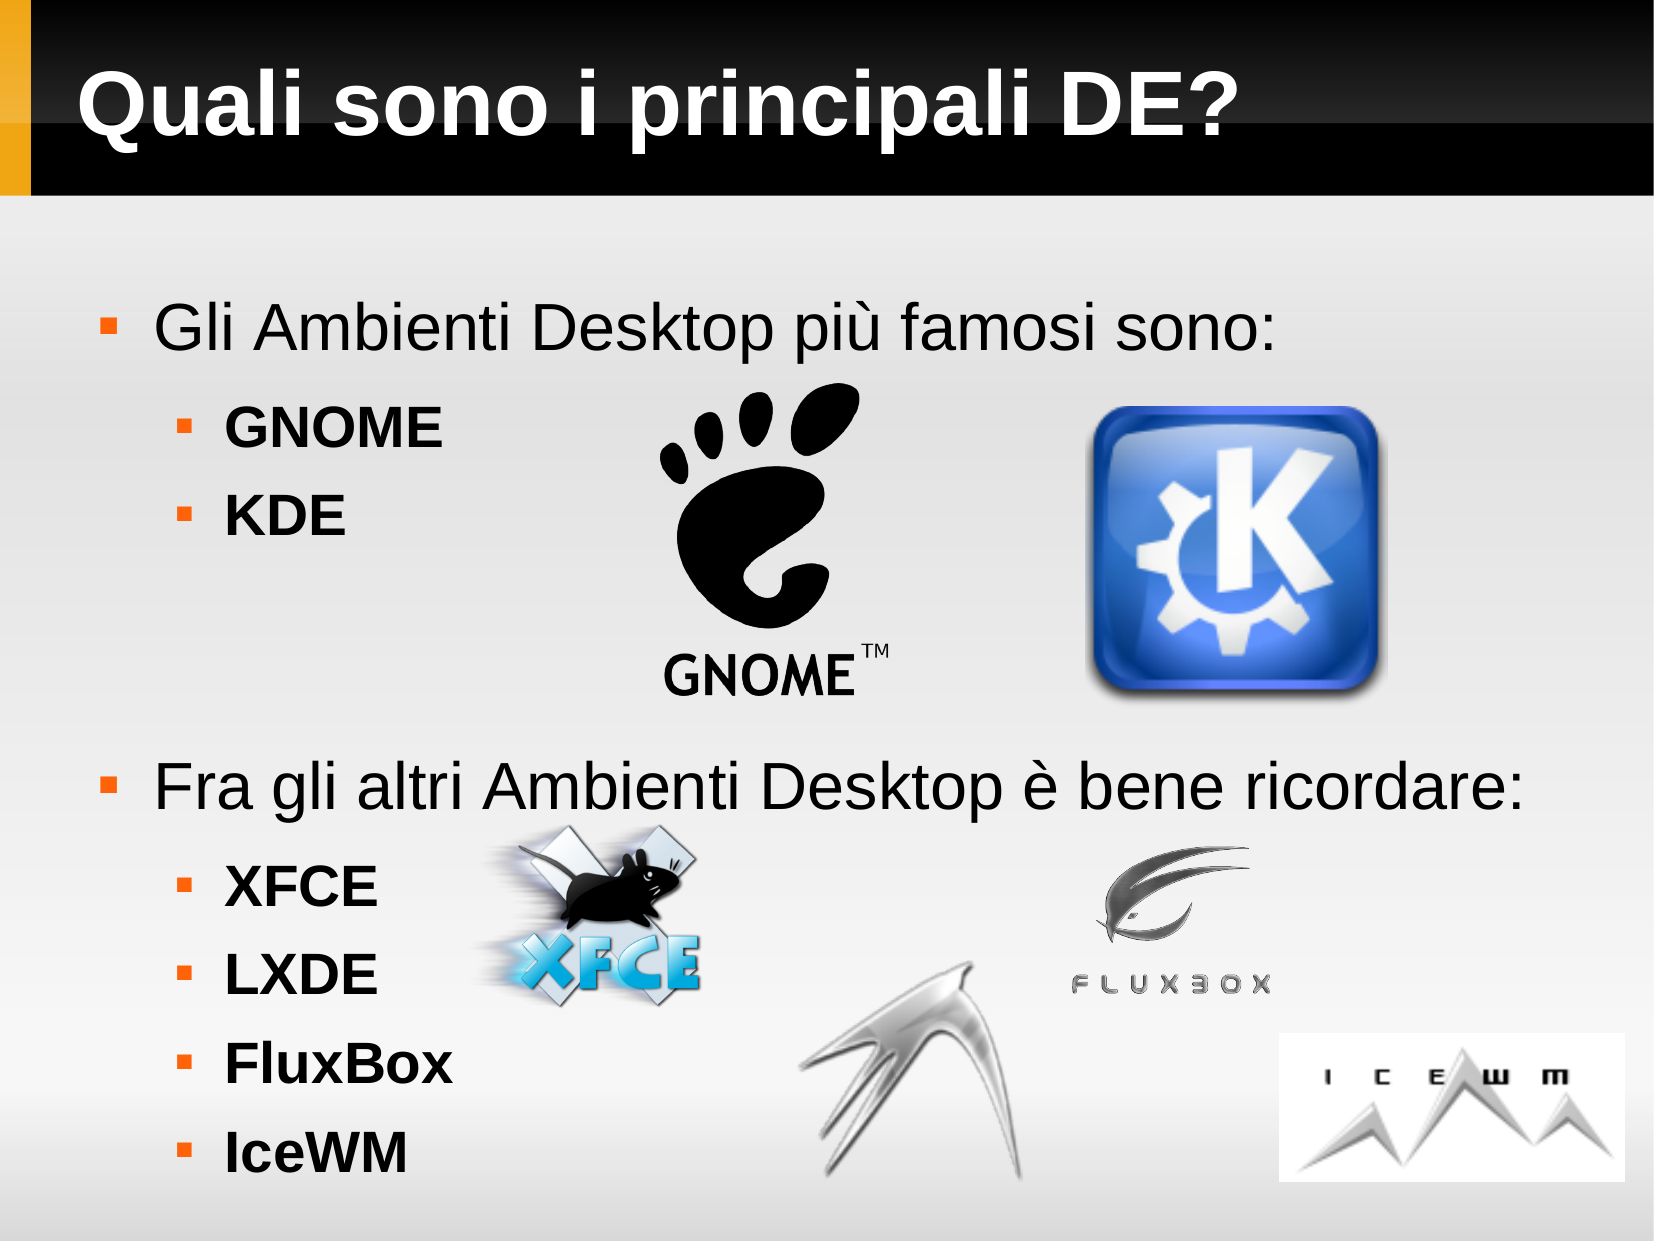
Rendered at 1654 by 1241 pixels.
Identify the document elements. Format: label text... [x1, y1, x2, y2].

list Gli Ambienti Desktop più famosi sono: GNOME KDE Fra gli altri Ambienti Desktop è bene ricordare: XFCE LXDE FluxBox IceWM [82, 290, 1571, 1185]
picture [0, 0, 1654, 1241]
title Quali sono i principali DE? [76, 7, 1565, 200]
